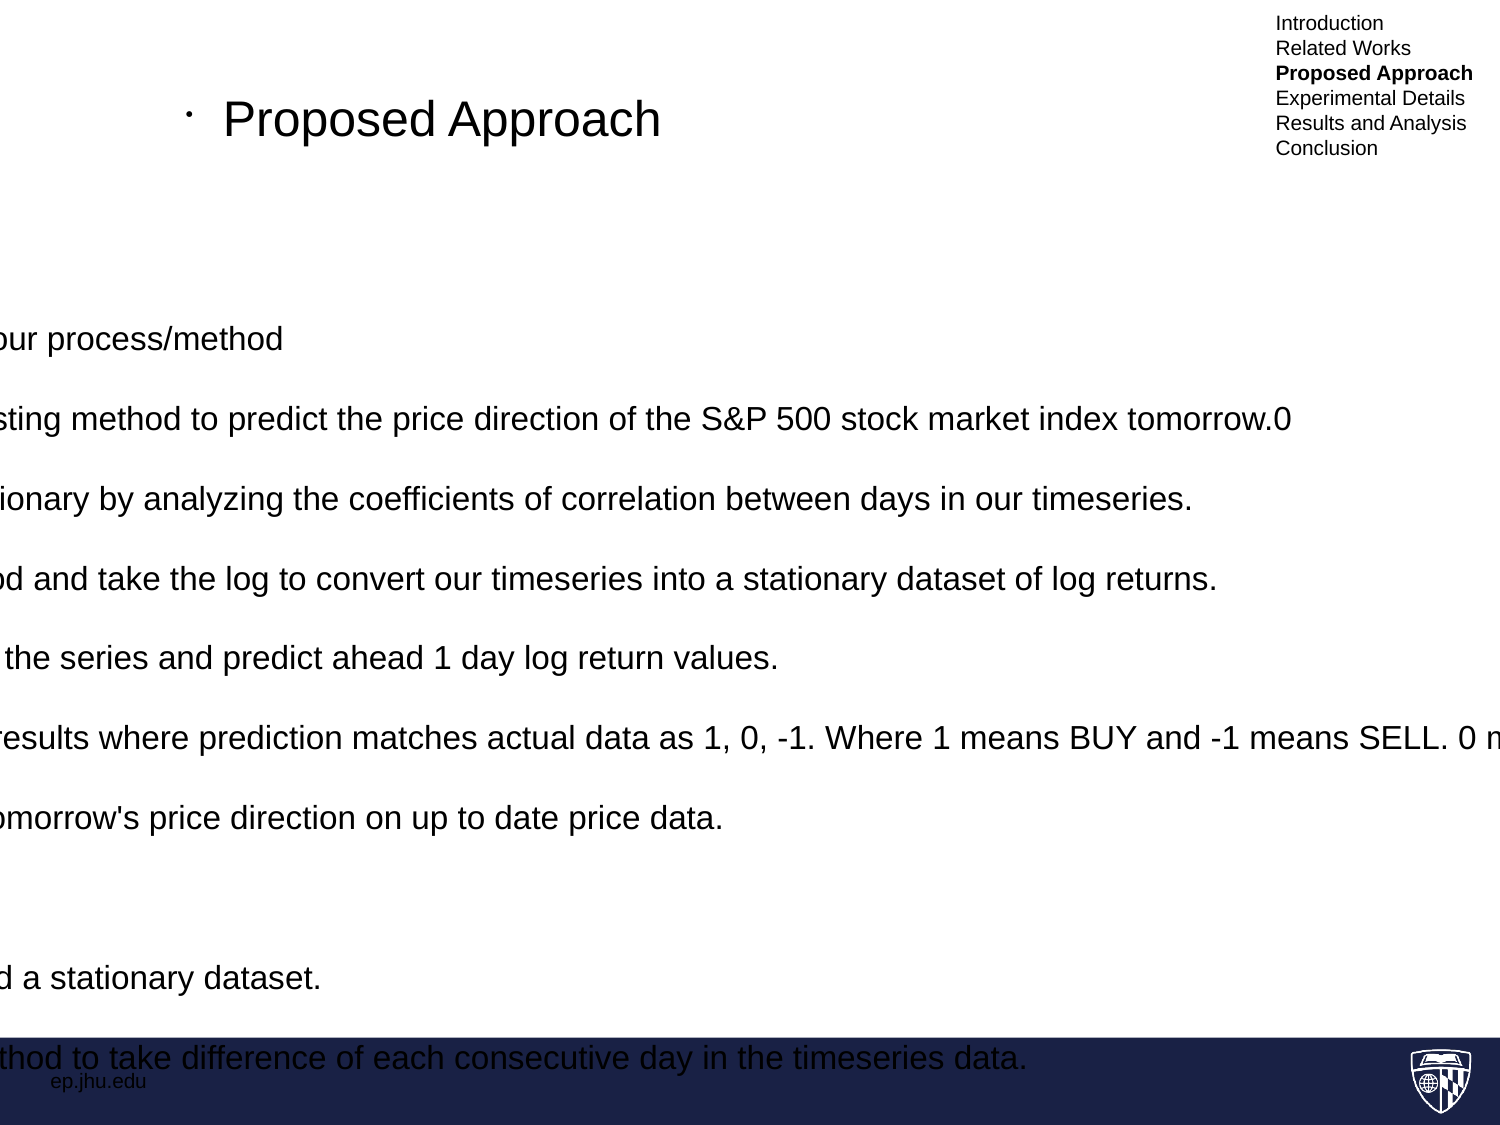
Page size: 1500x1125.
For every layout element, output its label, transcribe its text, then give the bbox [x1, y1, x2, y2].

list Proposed Approach [170, 79, 1337, 171]
text_box One slide explaining your process/method Use the ARIMA forecasting method to predict the price direction of the S&P 500 stock market index tomorrow.0 Check if dataset is stationary by analyzing the coefficients of correlation between days in our timeseries. Use differencing method and take the log to convert our timeseries into a stationary dataset of log returns. Train ARIMA model on the series and predict ahead 1 day log return values. Classify model output results where prediction matches actual data as 1, 0, -1. Where 1 means BUY and -1 means SELL. 0 mean do nothing. Use model to predict tomorrow's price direction on up to date price data. Retire. To use arima, we need a stationary dataset. Apply differencing method to take difference of each consecutive day in the timeseries data. Train the model on 5 years of daily closing price data of the SPY etf, a proxy for the index. To apply ARIMA, we need a stationary dataset. I take the difference Therefore I take the log of the stock price change [0, 269, 1500, 1125]
text_box Introduction Related Works Proposed Approach Experimental Details Results and Analysis Conclusion [1260, 2, 1489, 168]
